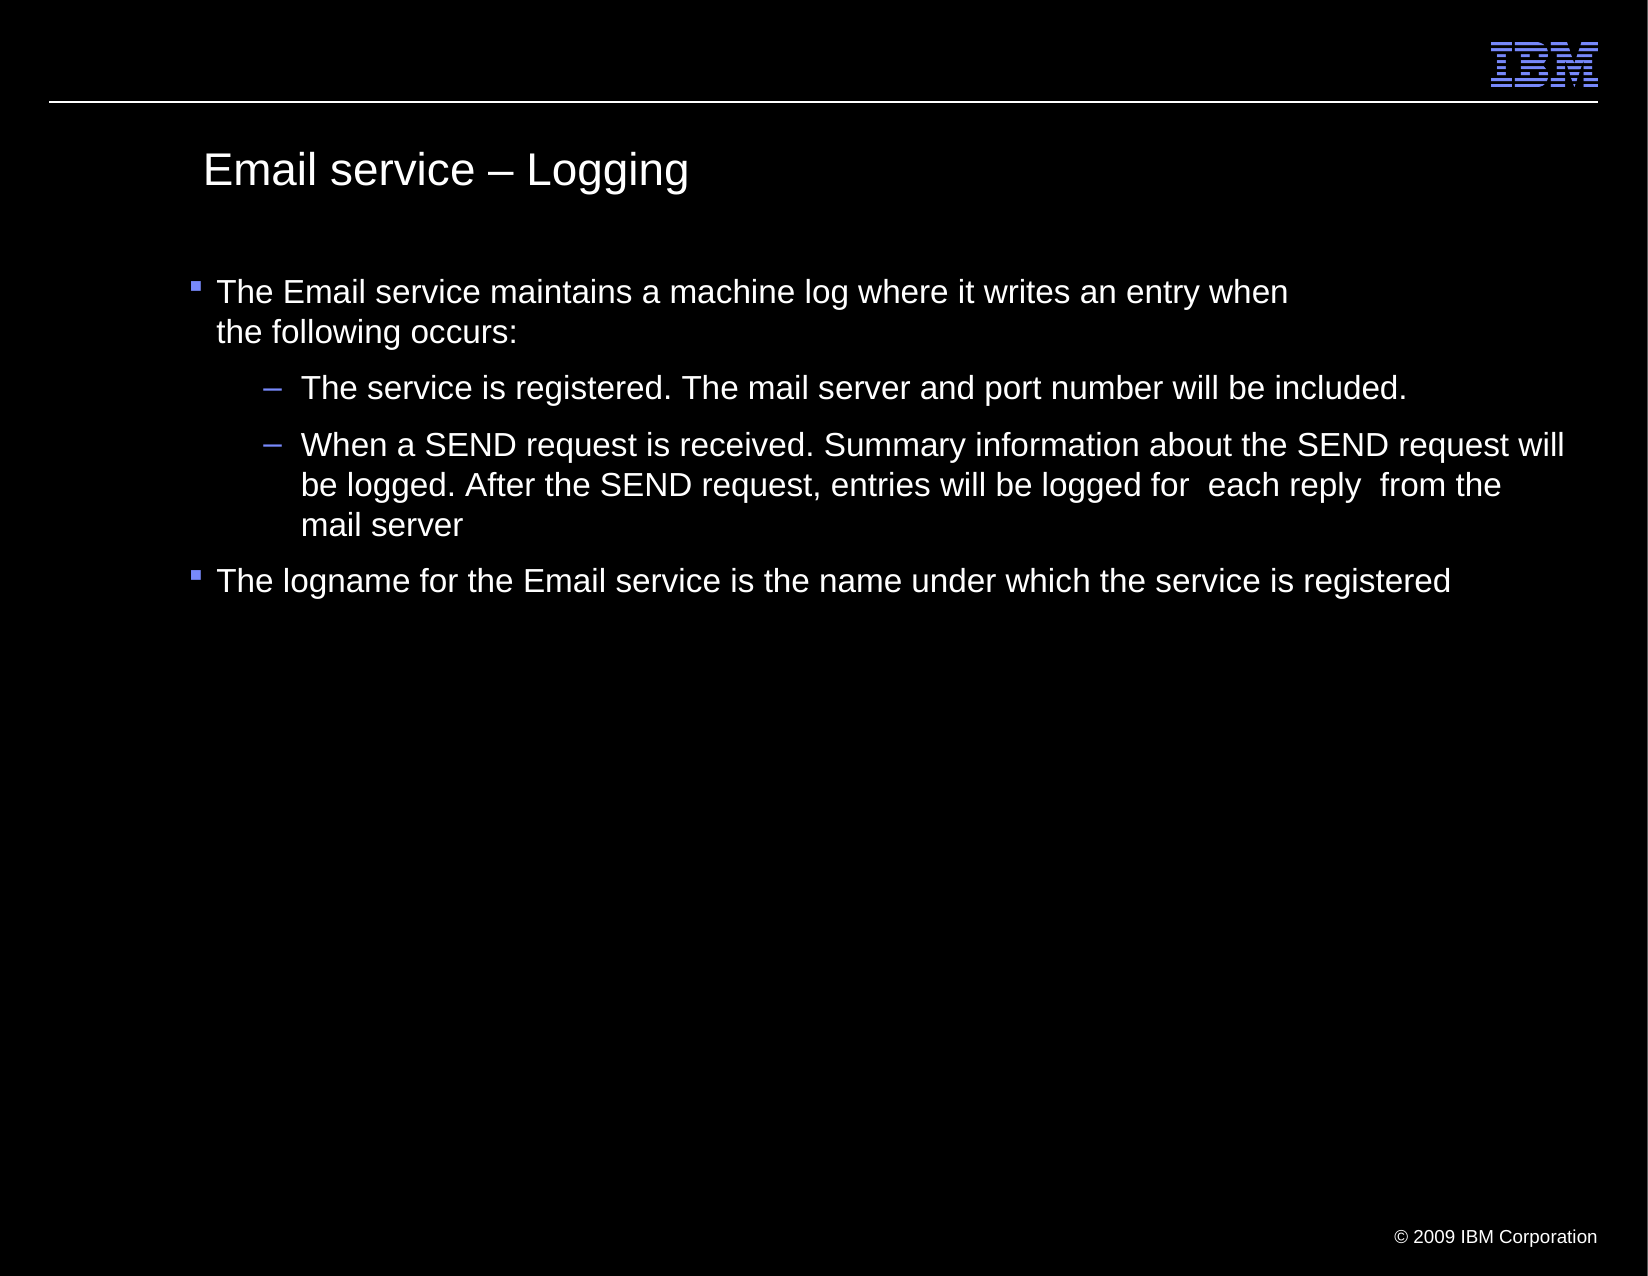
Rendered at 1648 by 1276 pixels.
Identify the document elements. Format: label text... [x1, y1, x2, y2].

text_box The Email service maintains a machine log where it writes an entry when the following occurs: The service is registered. The mail server and port number will be included. When a SEND request is received. Summary information about the SEND request will be logged. After the SEND request, entries will be logged for each reply from the mail server The logname for the Email service is the name under which the service is registered [173, 262, 1587, 654]
title Email service – Logging [186, 137, 1648, 231]
picture [1491, 42, 1598, 87]
